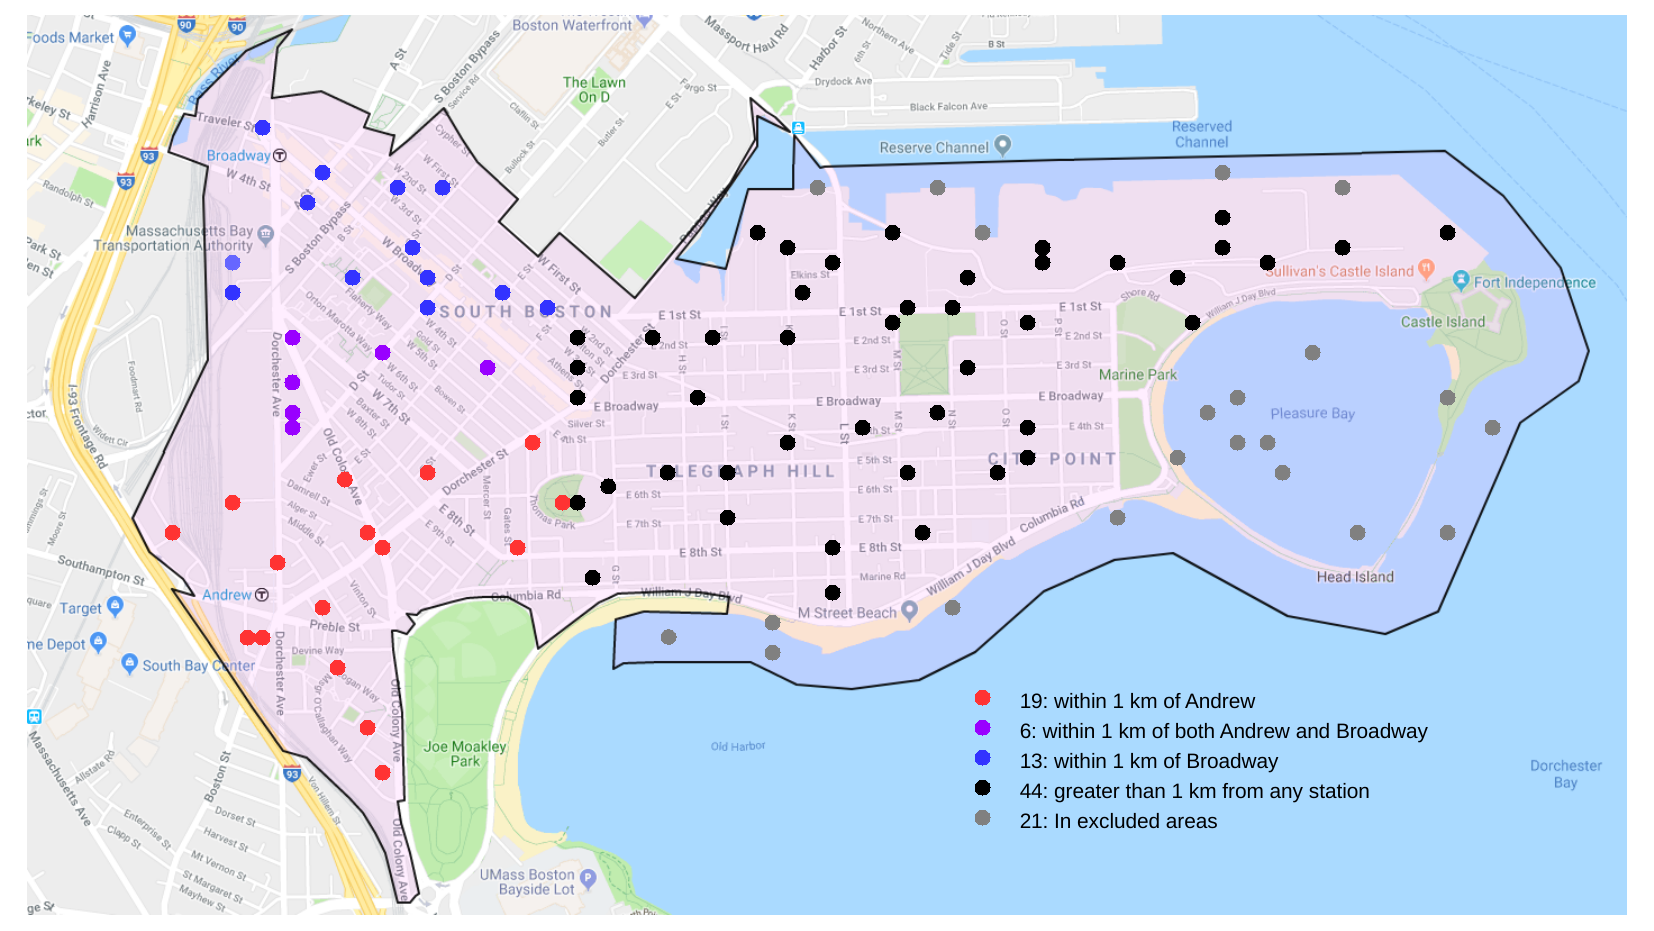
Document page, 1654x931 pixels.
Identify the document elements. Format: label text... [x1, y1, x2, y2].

text_box [825, 540, 841, 556]
text_box [284, 374, 300, 390]
text_box [1185, 315, 1201, 331]
text_box [1170, 270, 1186, 286]
text_box [1110, 255, 1126, 271]
text_box 19: within 1 km of Andrew [1005, 681, 1606, 711]
text_box 13: within 1 km of Broadway [1005, 751, 1606, 771]
text_box [645, 330, 661, 346]
text_box [375, 540, 391, 556]
text_box [1335, 180, 1351, 196]
text_box [1305, 345, 1321, 361]
text_box [255, 120, 271, 136]
text_box [570, 390, 586, 406]
text_box [1215, 165, 1231, 181]
text_box [1275, 465, 1291, 481]
text_box [1260, 435, 1276, 451]
text_box [945, 300, 961, 316]
text_box [540, 300, 556, 316]
text_box [765, 645, 781, 661]
text_box 6: within 1 km of both Andrew and Broadway [1005, 711, 1606, 751]
text_box [330, 660, 346, 676]
text_box [555, 495, 586, 511]
text_box [900, 465, 916, 481]
text_box [420, 465, 436, 481]
text_box [750, 225, 766, 241]
picture [27, 15, 1627, 915]
text_box [720, 510, 736, 526]
text_box [360, 720, 376, 736]
text_box [285, 405, 301, 436]
text_box [225, 255, 241, 271]
text_box [510, 540, 526, 556]
text_box [300, 195, 316, 211]
text_box [270, 555, 286, 571]
text_box [1350, 525, 1366, 541]
text_box [825, 255, 841, 271]
text_box [1230, 390, 1246, 406]
text_box [720, 465, 736, 481]
text_box [765, 615, 781, 631]
text_box [495, 285, 511, 301]
text_box [1020, 450, 1036, 466]
text_box [780, 435, 796, 451]
text_box [1230, 435, 1246, 451]
text_box [1485, 420, 1501, 436]
text_box [661, 629, 677, 645]
text_box [585, 570, 601, 586]
text_box [405, 240, 421, 256]
text_box [225, 495, 241, 511]
text_box [975, 690, 991, 706]
text_box [1440, 525, 1456, 541]
text_box [810, 180, 826, 196]
text_box [975, 720, 991, 736]
text_box [1215, 240, 1231, 256]
text_box [375, 765, 391, 781]
text_box [990, 465, 1006, 481]
text_box [1110, 510, 1126, 526]
text_box [855, 420, 871, 436]
text_box [929, 405, 945, 421]
text_box [690, 390, 706, 406]
text_box [285, 330, 301, 346]
text_box [360, 525, 376, 541]
text_box [1035, 240, 1051, 271]
text_box [1335, 240, 1351, 256]
text_box [780, 240, 796, 256]
text_box [525, 435, 541, 451]
text_box [960, 360, 976, 376]
text_box [780, 330, 796, 346]
text_box [900, 300, 916, 316]
text_box [420, 300, 436, 316]
text_box [225, 285, 241, 301]
text_box [240, 630, 271, 646]
text_box [1020, 420, 1036, 436]
text_box [1440, 390, 1456, 406]
text_box [420, 270, 436, 286]
text_box [315, 165, 331, 181]
text_box [960, 270, 976, 286]
text_box [1260, 255, 1276, 271]
text_box [1170, 450, 1186, 466]
text_box 21: In excluded areas [1005, 811, 1606, 841]
text_box [390, 180, 406, 196]
text_box [345, 270, 361, 286]
text_box [435, 180, 451, 196]
text_box [1440, 225, 1456, 241]
text_box [1020, 315, 1036, 331]
text_box [660, 465, 676, 481]
text_box [945, 600, 961, 616]
text_box [885, 225, 901, 241]
text_box [705, 330, 721, 346]
text_box [975, 225, 991, 241]
text_box [885, 315, 901, 331]
text_box [825, 585, 841, 601]
text_box [375, 345, 391, 361]
text_box [480, 360, 496, 376]
text_box [570, 330, 586, 346]
text_box [337, 471, 353, 488]
text_box 44: greater than 1 km from any station [1005, 771, 1606, 811]
text_box [930, 180, 946, 196]
text_box [600, 478, 616, 494]
text_box [975, 750, 991, 766]
text_box [975, 780, 991, 796]
text_box [975, 810, 991, 826]
text_box [315, 600, 331, 616]
text_box [165, 525, 181, 541]
text_box [1215, 210, 1231, 226]
text_box [795, 285, 811, 301]
text_box [915, 525, 931, 541]
text_box [1200, 405, 1216, 421]
text_box [570, 360, 586, 376]
